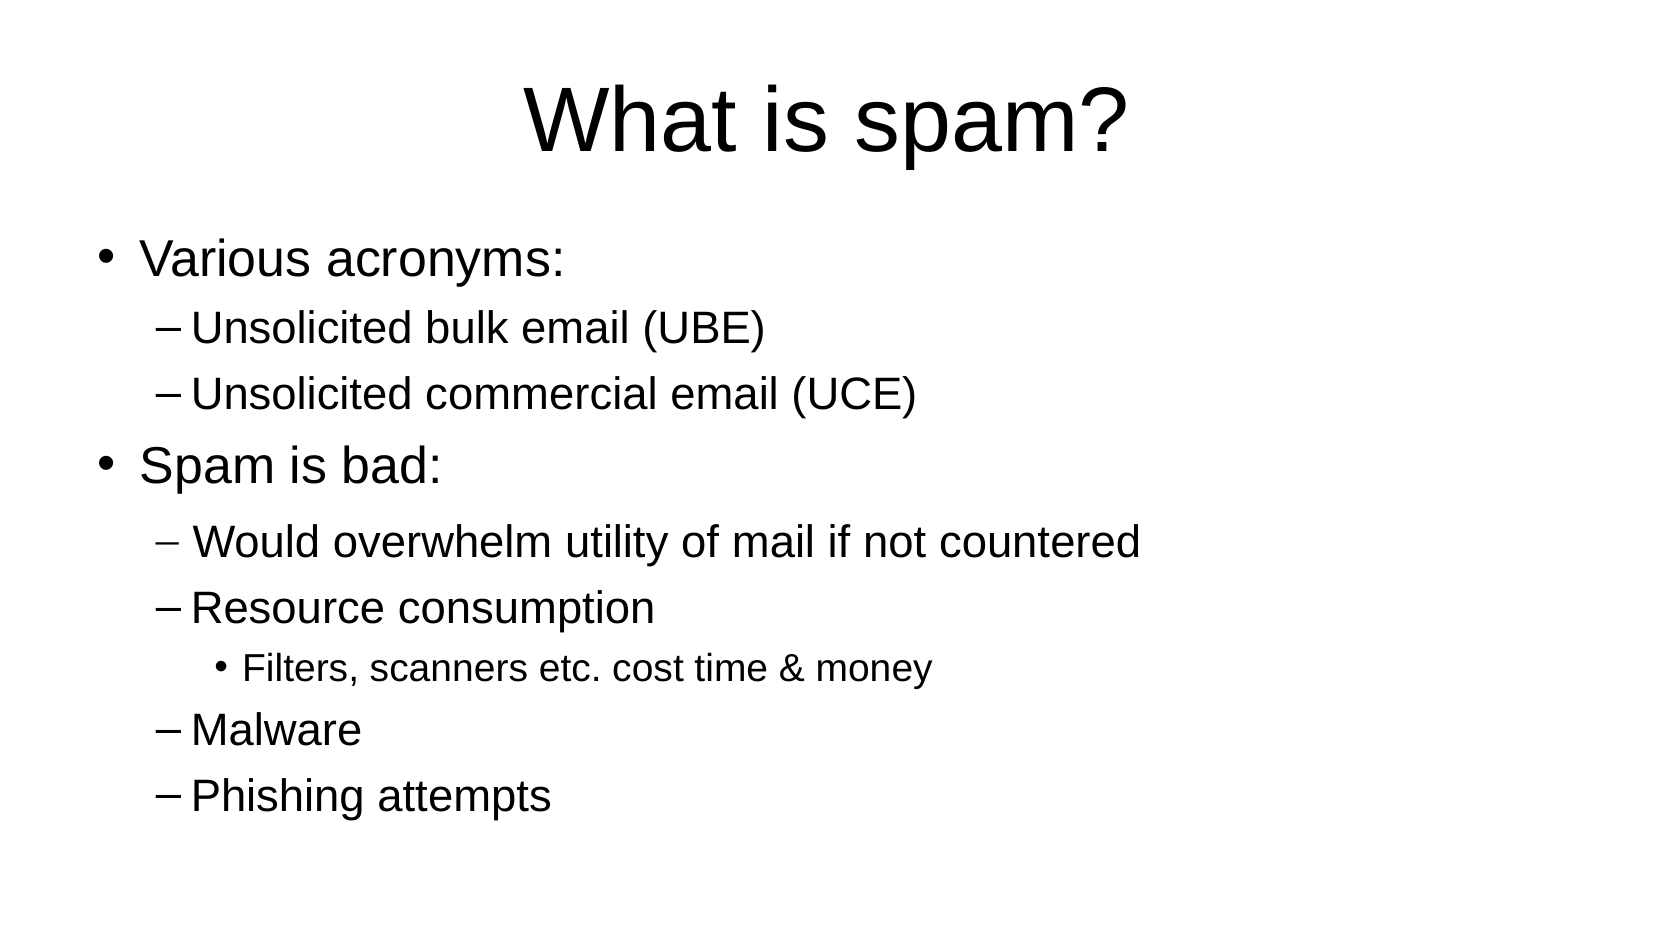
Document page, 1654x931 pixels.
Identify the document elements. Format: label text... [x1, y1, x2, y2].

list Various acronyms: Unsolicited bulk email (UBE) Unsolicited commercial email (UCE) Spam is bad: Would overwhelm utility of mail if not countered Resource consumption Filters, scanners etc. cost time & money Malware Phishing attempts [82, 217, 1571, 831]
title What is spam? [82, 37, 1571, 193]
